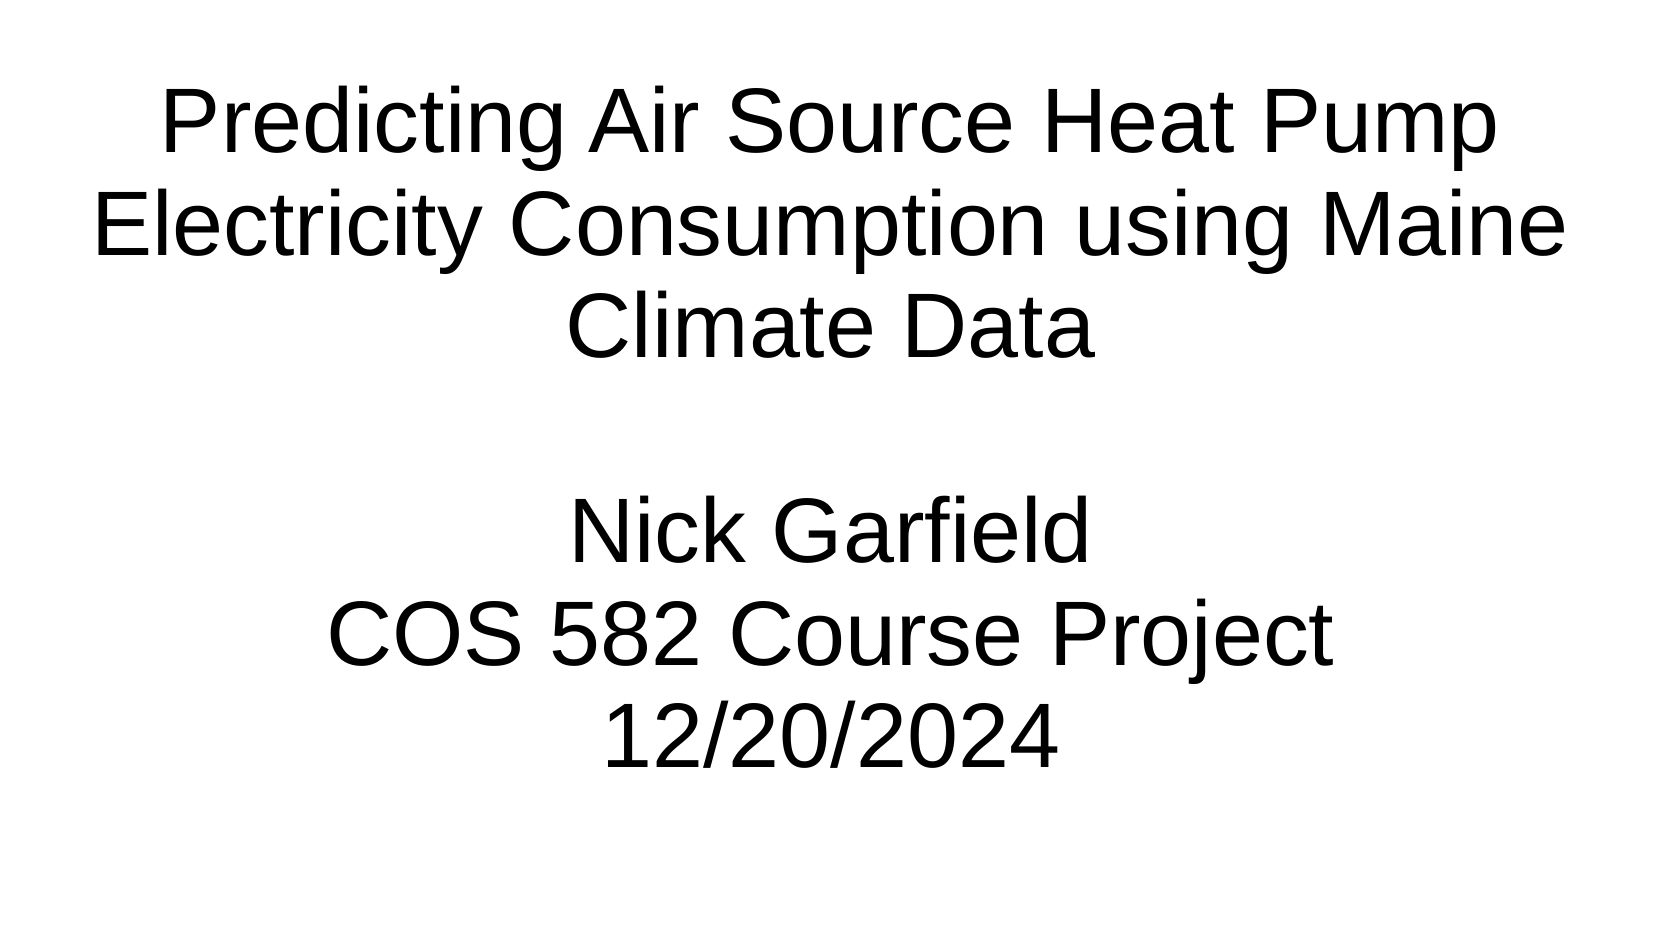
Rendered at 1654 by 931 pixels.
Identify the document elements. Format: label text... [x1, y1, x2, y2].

title Predicting Air Source Heat Pump Electricity Consumption using Maine Climate Data Nick Garfield COS 582 Course Project 12/20/2024 [86, 69, 1576, 788]
